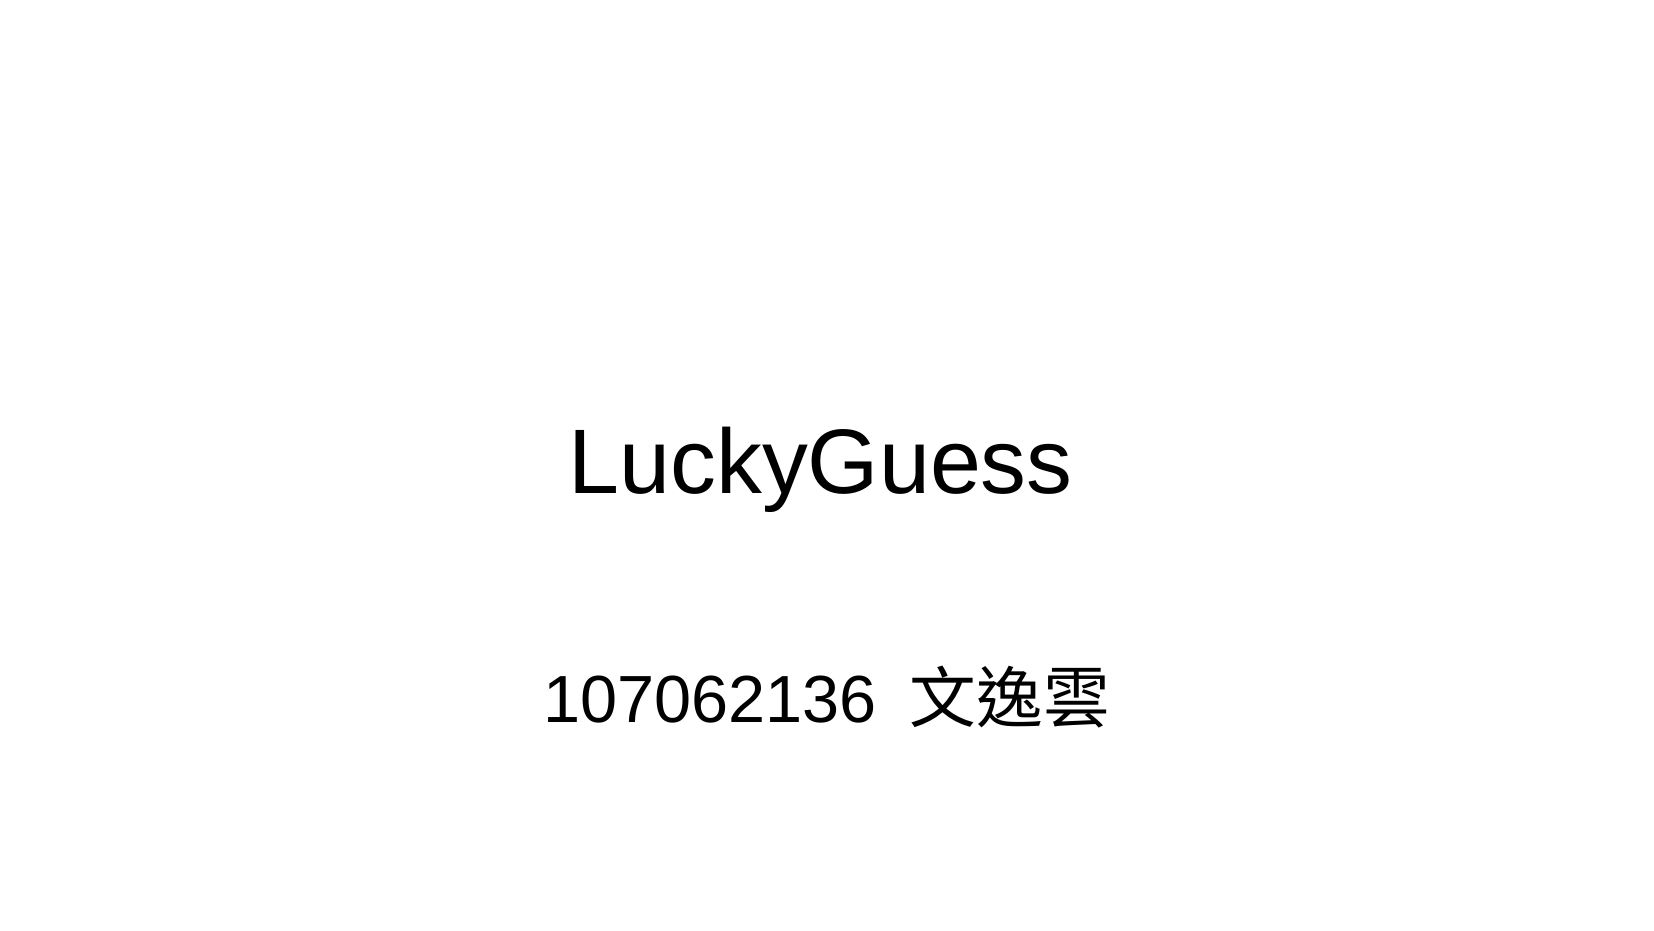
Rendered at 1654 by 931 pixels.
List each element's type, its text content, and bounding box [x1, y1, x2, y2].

subtitle 107062136 文逸雲 [82, 620, 1571, 768]
title LuckyGuess [76, 383, 1565, 540]
